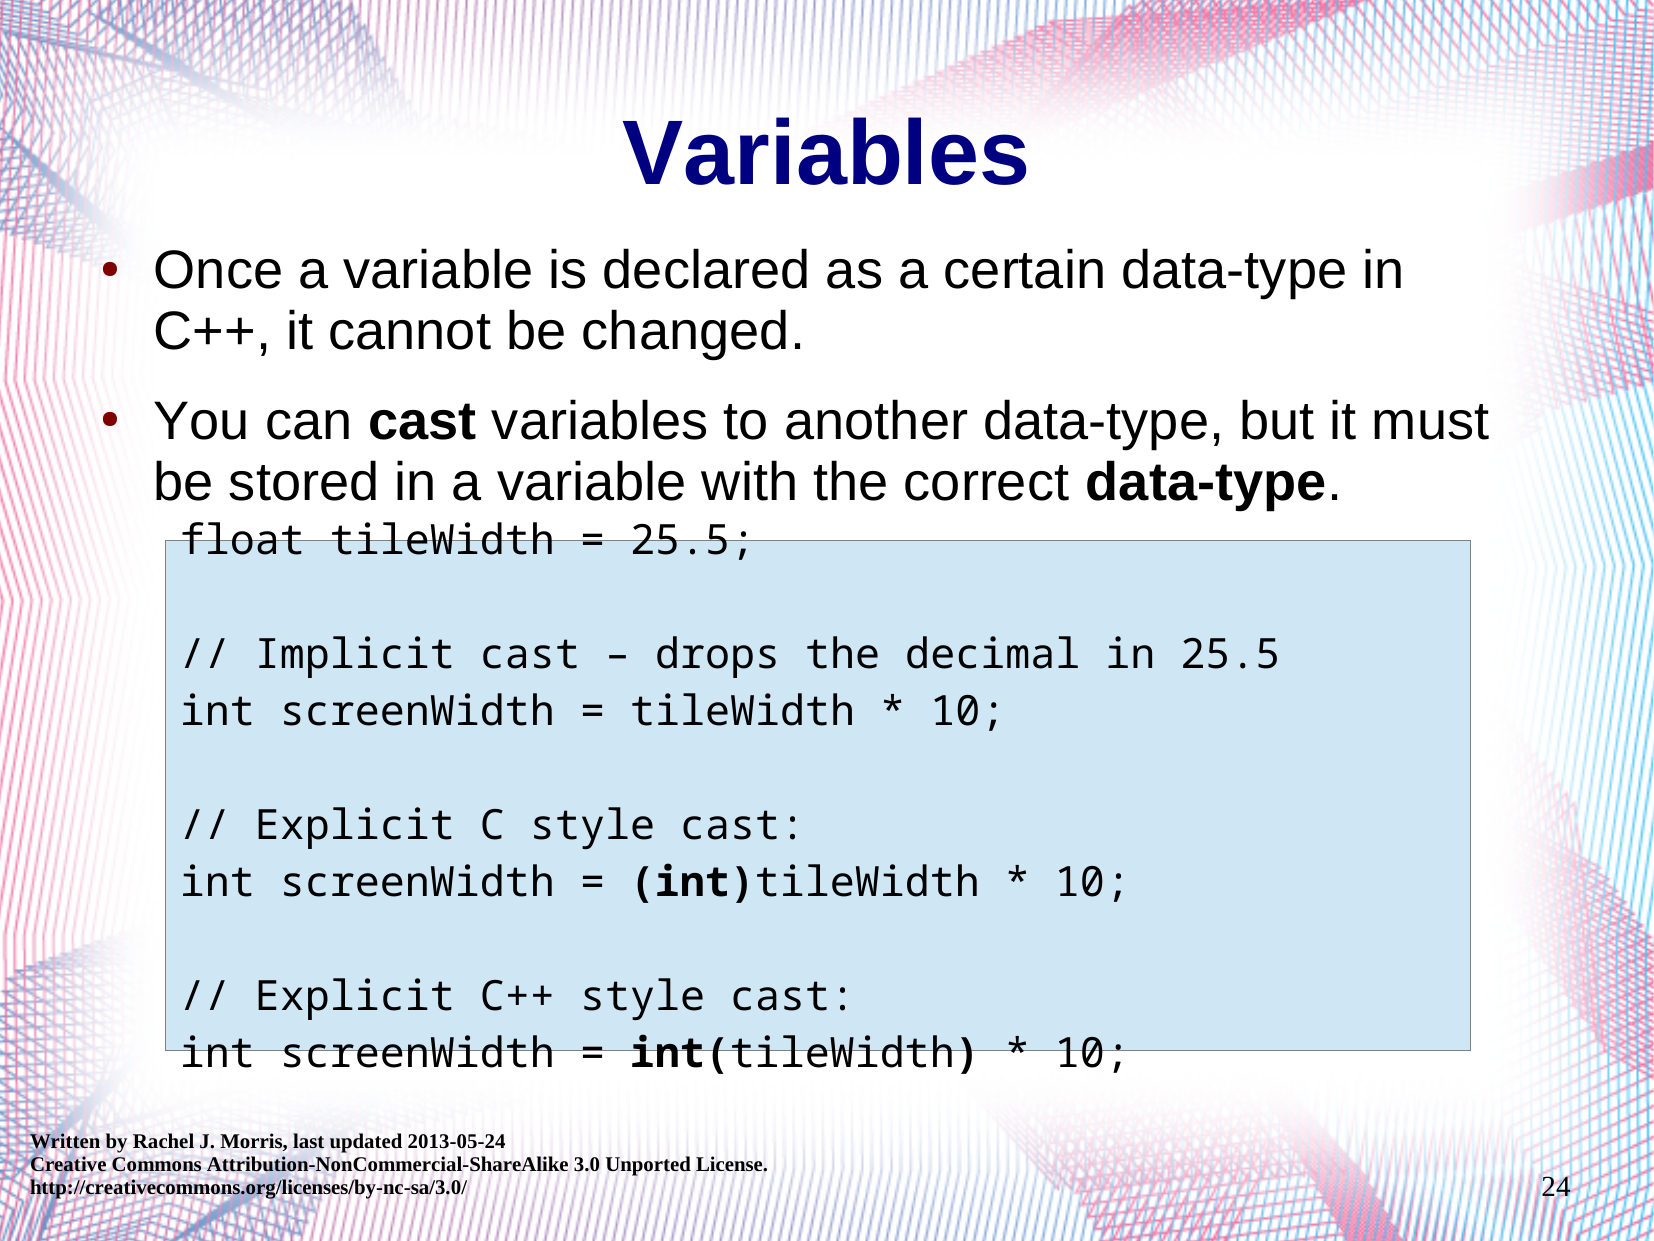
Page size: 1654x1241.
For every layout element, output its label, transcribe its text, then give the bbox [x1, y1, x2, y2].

title Variables [82, 49, 1571, 257]
picture [0, 0, 1654, 1241]
text_box float tileWidth = 25.5; // Implicit cast – drops the decimal in 25.5 int screenWidth = tileWidth * 10; // Explicit C style cast: int screenWidth = (int)tileWidth * 10; // Explicit C++ style cast: int screenWidth = int(tileWidth) * 10; [165, 540, 1471, 1051]
list Once a variable is declared as a certain data-type in C++, it cannot be changed. You can cast variables to another data-type, but it must be stored in a variable with the correct data-type. [82, 240, 1501, 550]
